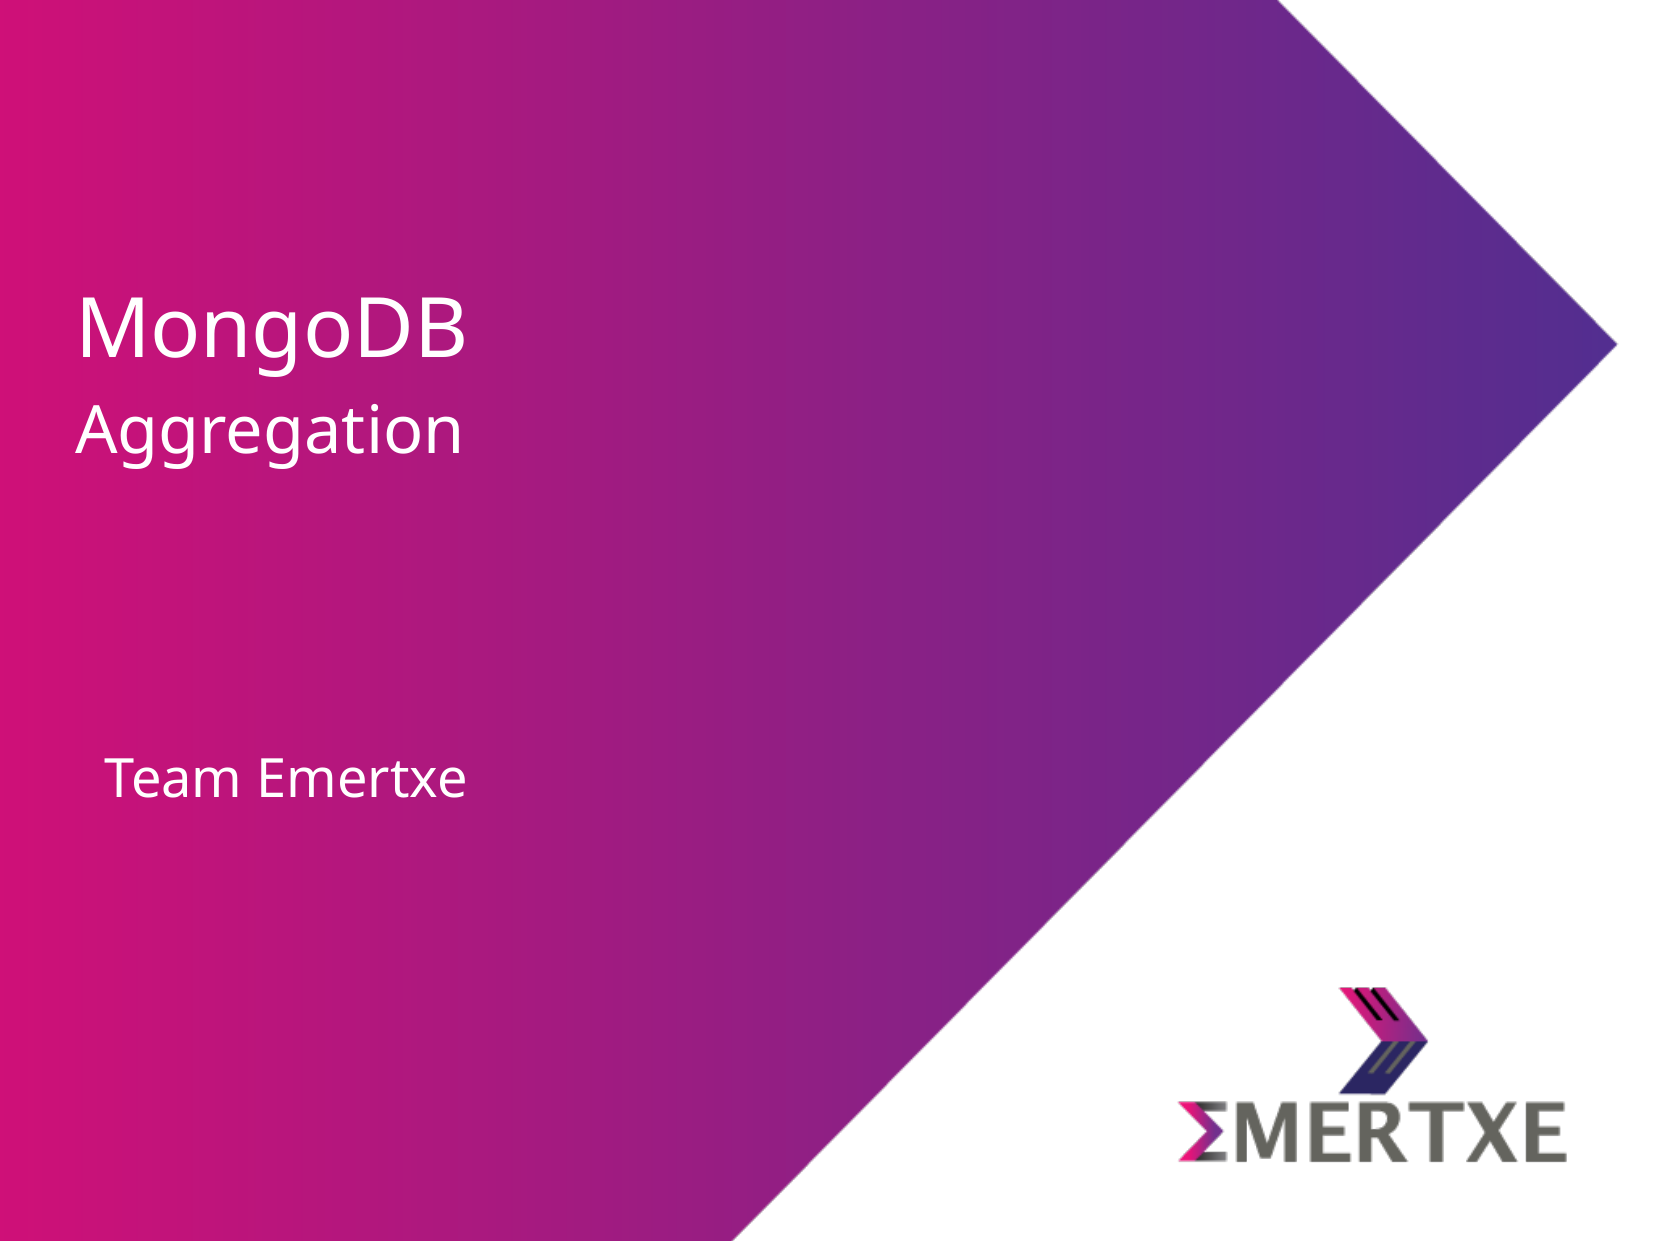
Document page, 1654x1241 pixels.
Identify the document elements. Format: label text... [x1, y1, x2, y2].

picture [0, 0, 1654, 1241]
title MongoDB Aggregation [75, 294, 1564, 606]
